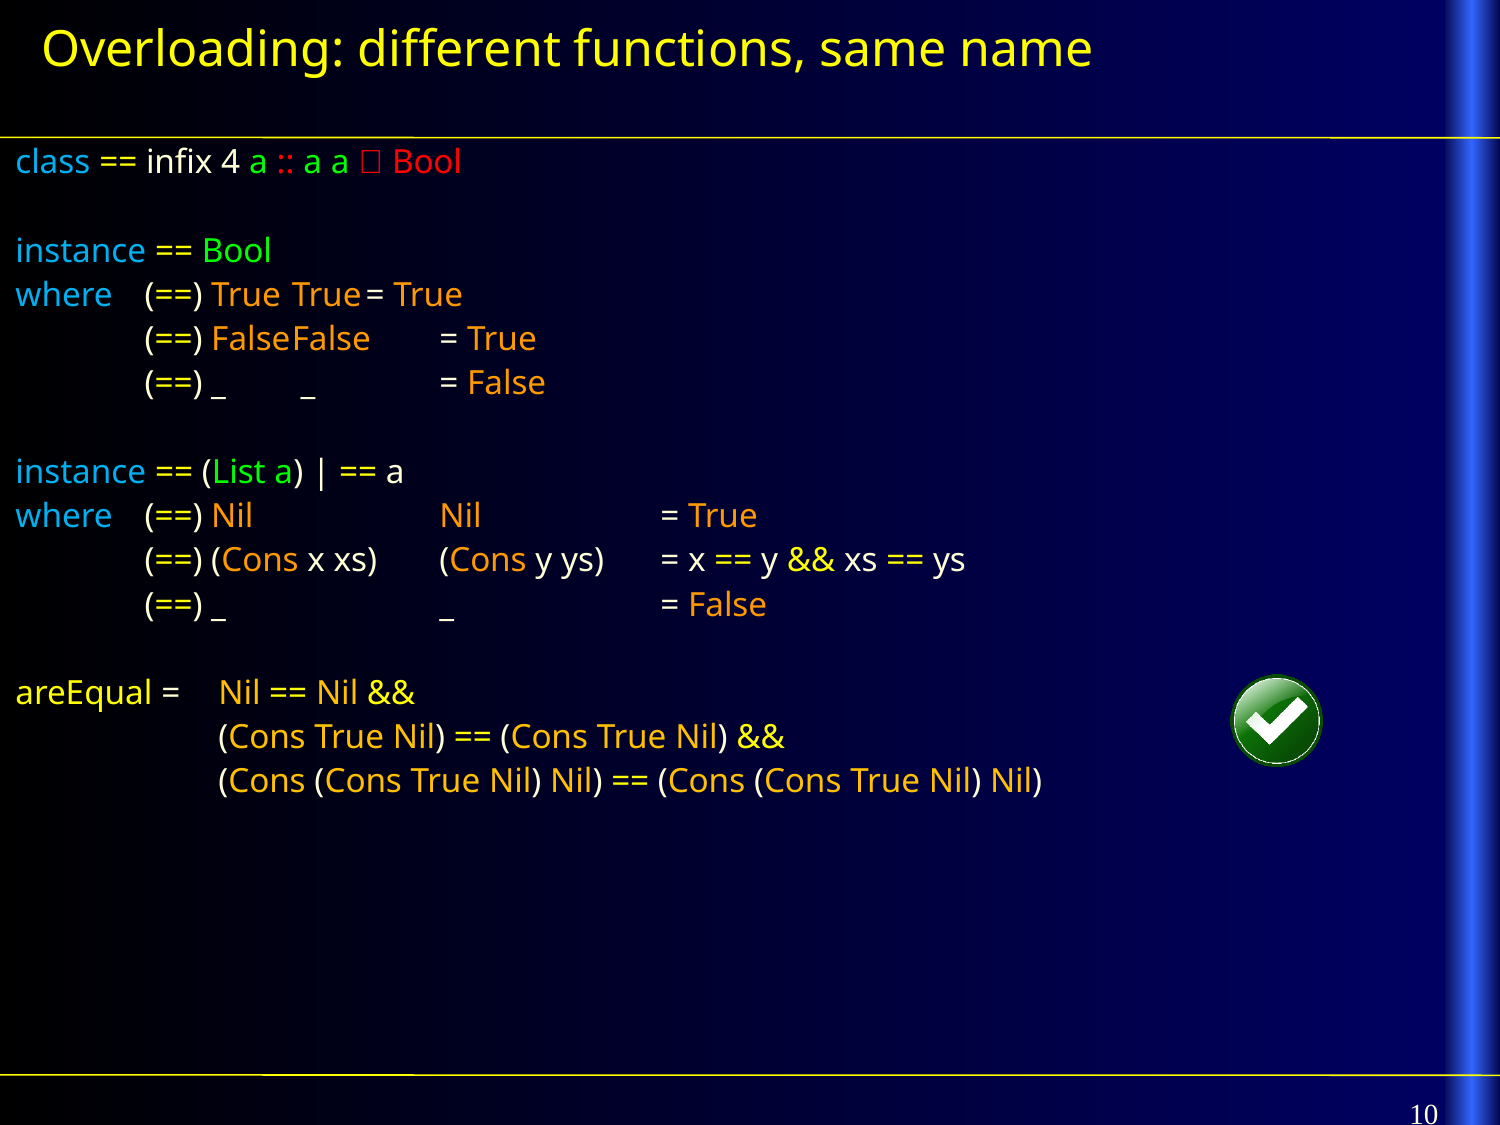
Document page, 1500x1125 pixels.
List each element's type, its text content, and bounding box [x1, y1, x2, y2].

picture [1230, 674, 1323, 767]
text_box Overloading: different functions, same name [26, 0, 1302, 100]
text_box class == infix 4 a :: a a  Bool instance == Bool where (==) True True = True (==) False False = True (==) _ _ = False instance == (List a) | == a where (==) Nil Nil = True (==) (Cons x xs) (Cons y ys) = x == y && xs == ys (==) _ _ = False areEqual = Nil == Nil && (Cons True Nil) == (Cons True Nil) && (Cons (Cons True Nil) Nil) == (Cons (Cons True Nil) Nil) [0, 137, 1500, 1069]
